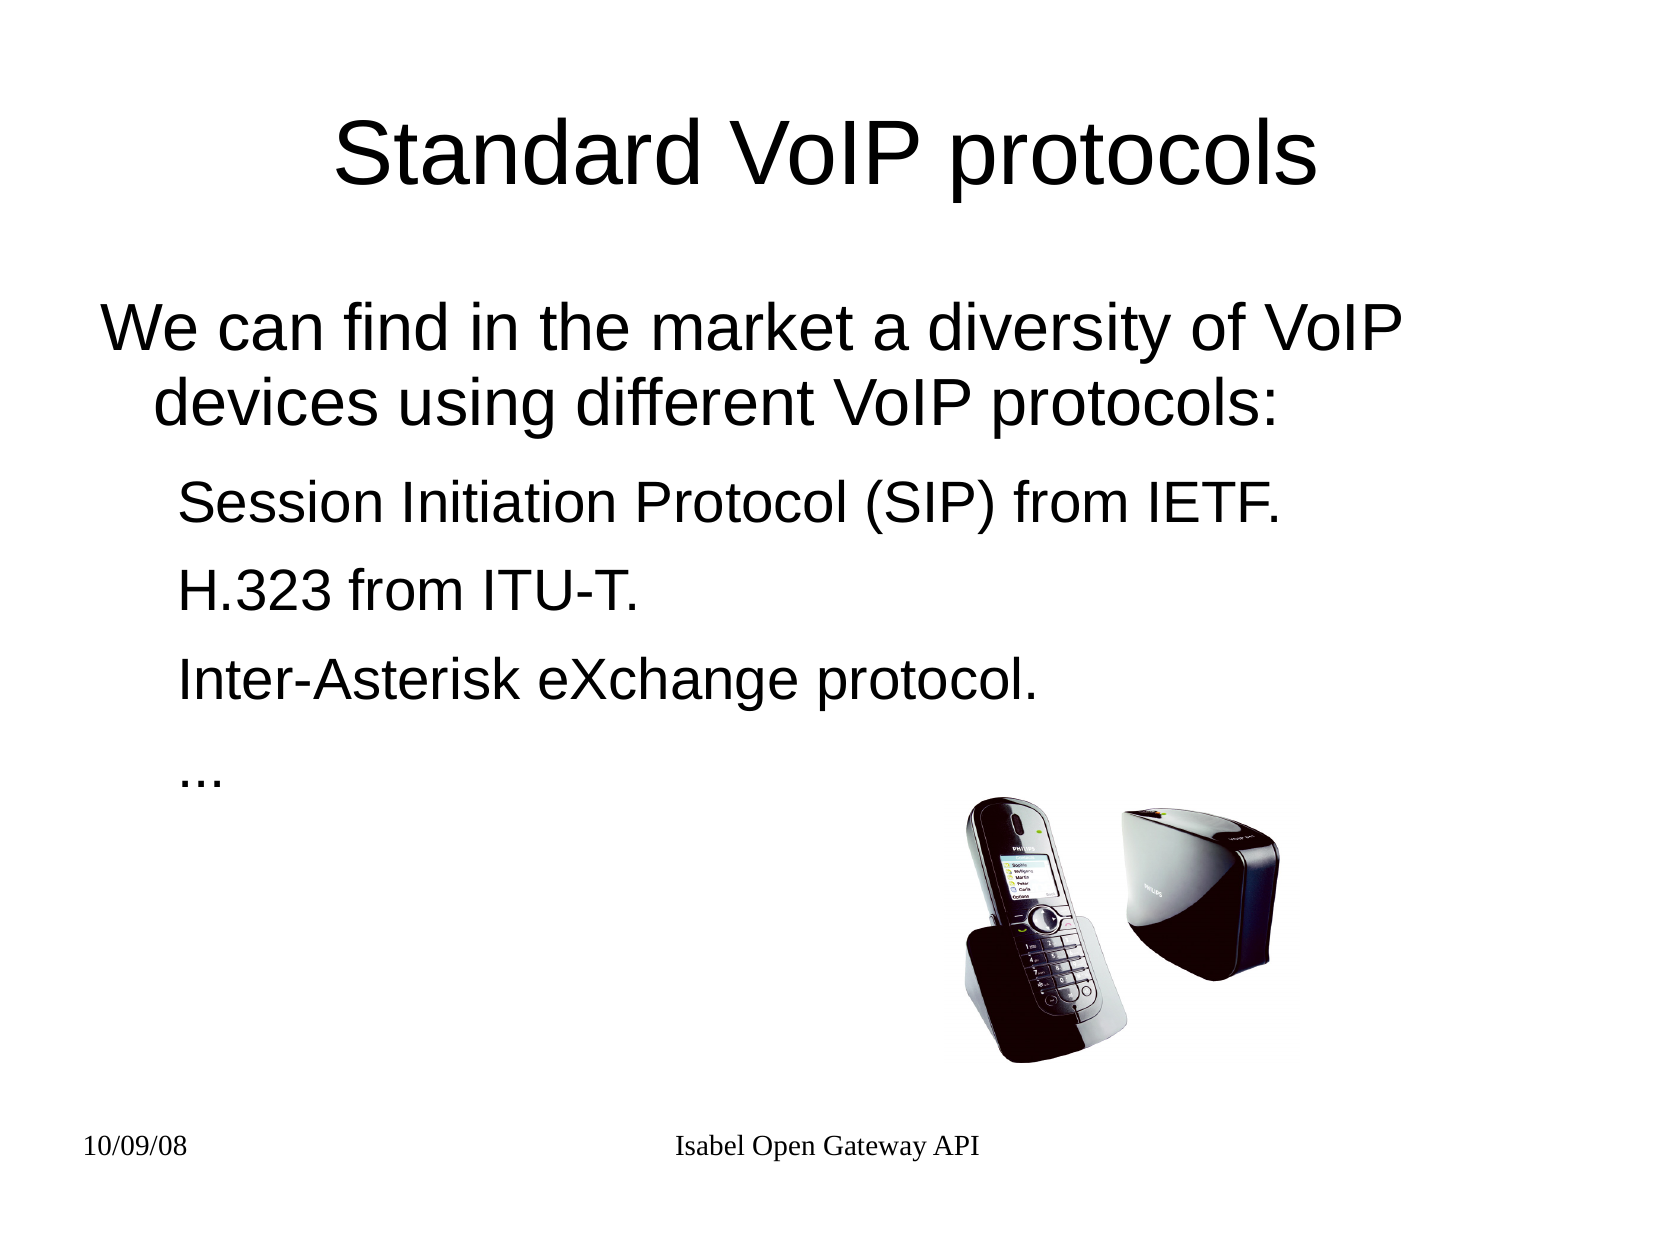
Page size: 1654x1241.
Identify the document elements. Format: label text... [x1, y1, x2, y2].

picture [944, 797, 1300, 1063]
list We can find in the market a diversity of VoIP devices using different VoIP protocols: Session Initiation Protocol (SIP) from IETF. H.323 from ITU-T. Inter-Asterisk eXchange protocol. ... [82, 290, 1571, 1094]
title Standard VoIP protocols [82, 56, 1571, 250]
